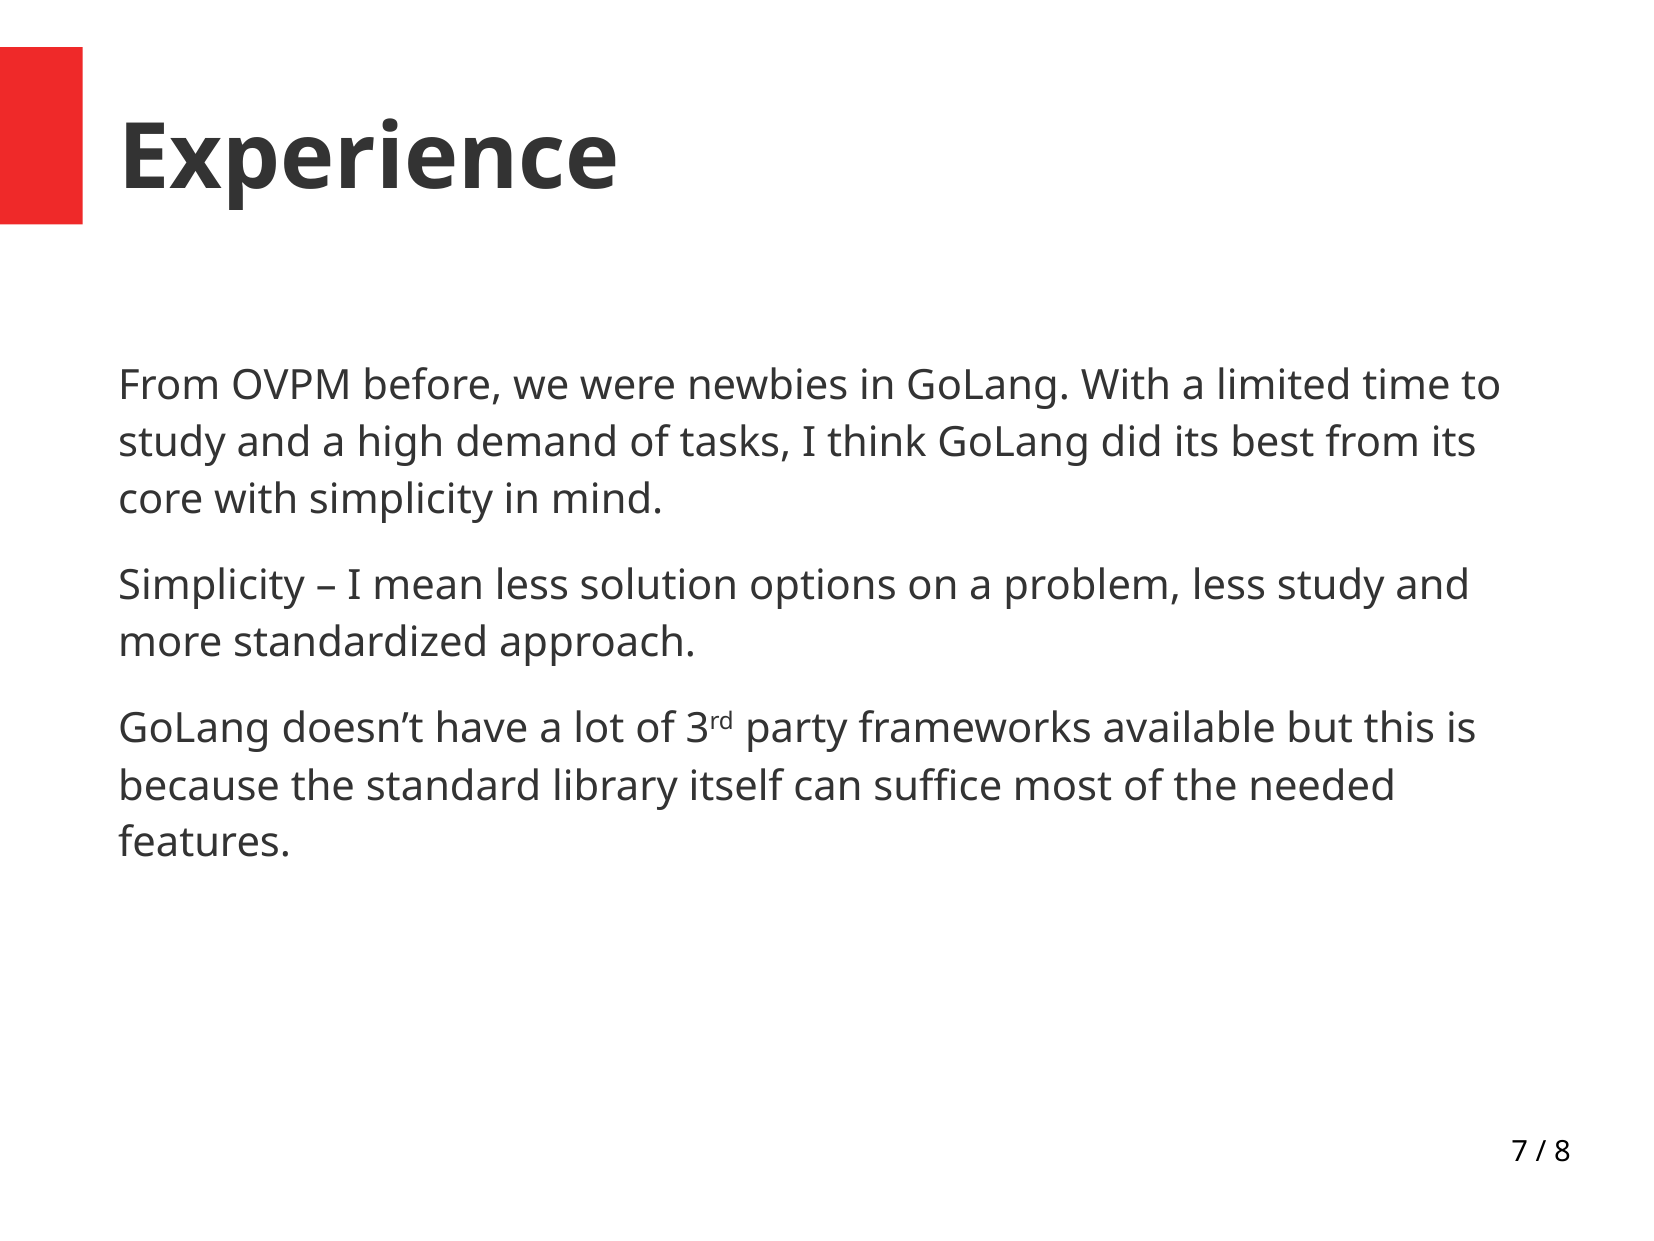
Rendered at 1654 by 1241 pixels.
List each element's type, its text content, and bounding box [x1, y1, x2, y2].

list From OVPM before, we were newbies in GoLang. With a limited time to study and a high demand of tasks, I think GoLang did its best from its core with simplicity in mind. Simplicity – I mean less solution options on a problem, less study and more standardized approach. GoLang doesn’t have a lot of 3rd party frameworks available but this is because the standard library itself can suffice most of the needed features. [118, 354, 1536, 1074]
title Experience [118, 49, 1571, 257]
